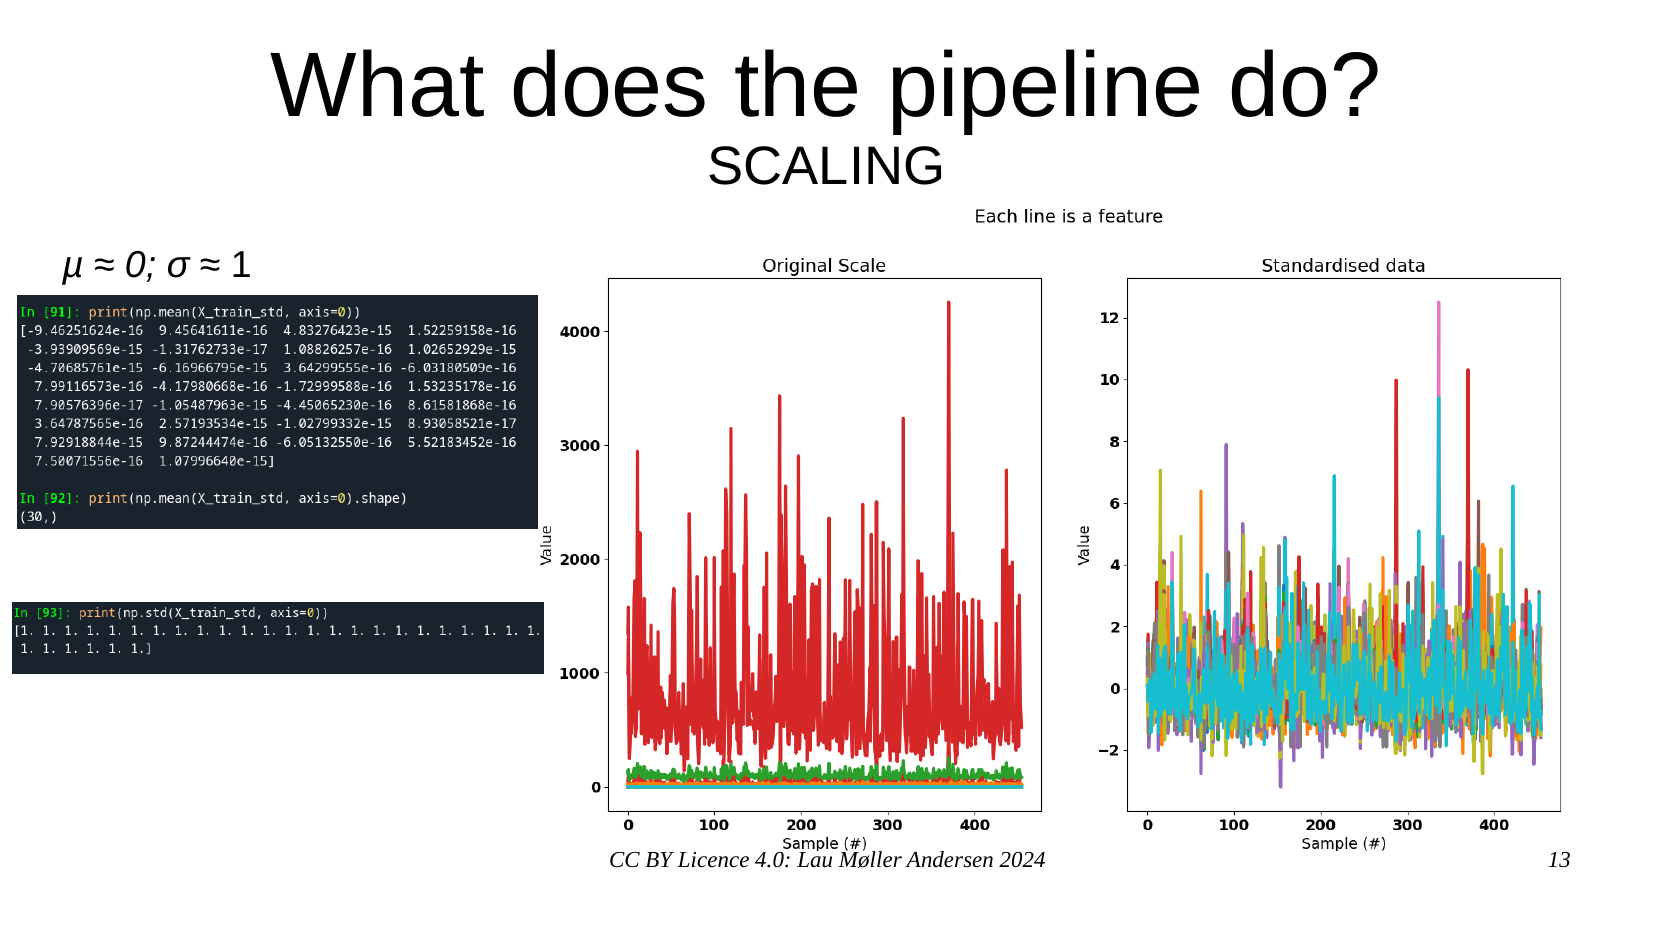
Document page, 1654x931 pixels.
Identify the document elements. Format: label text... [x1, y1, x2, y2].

text_box µ ≈ 0; σ ≈ 1 [47, 236, 284, 336]
title What does the pipeline do? SCALING [82, 33, 1571, 197]
picture [12, 203, 1577, 851]
